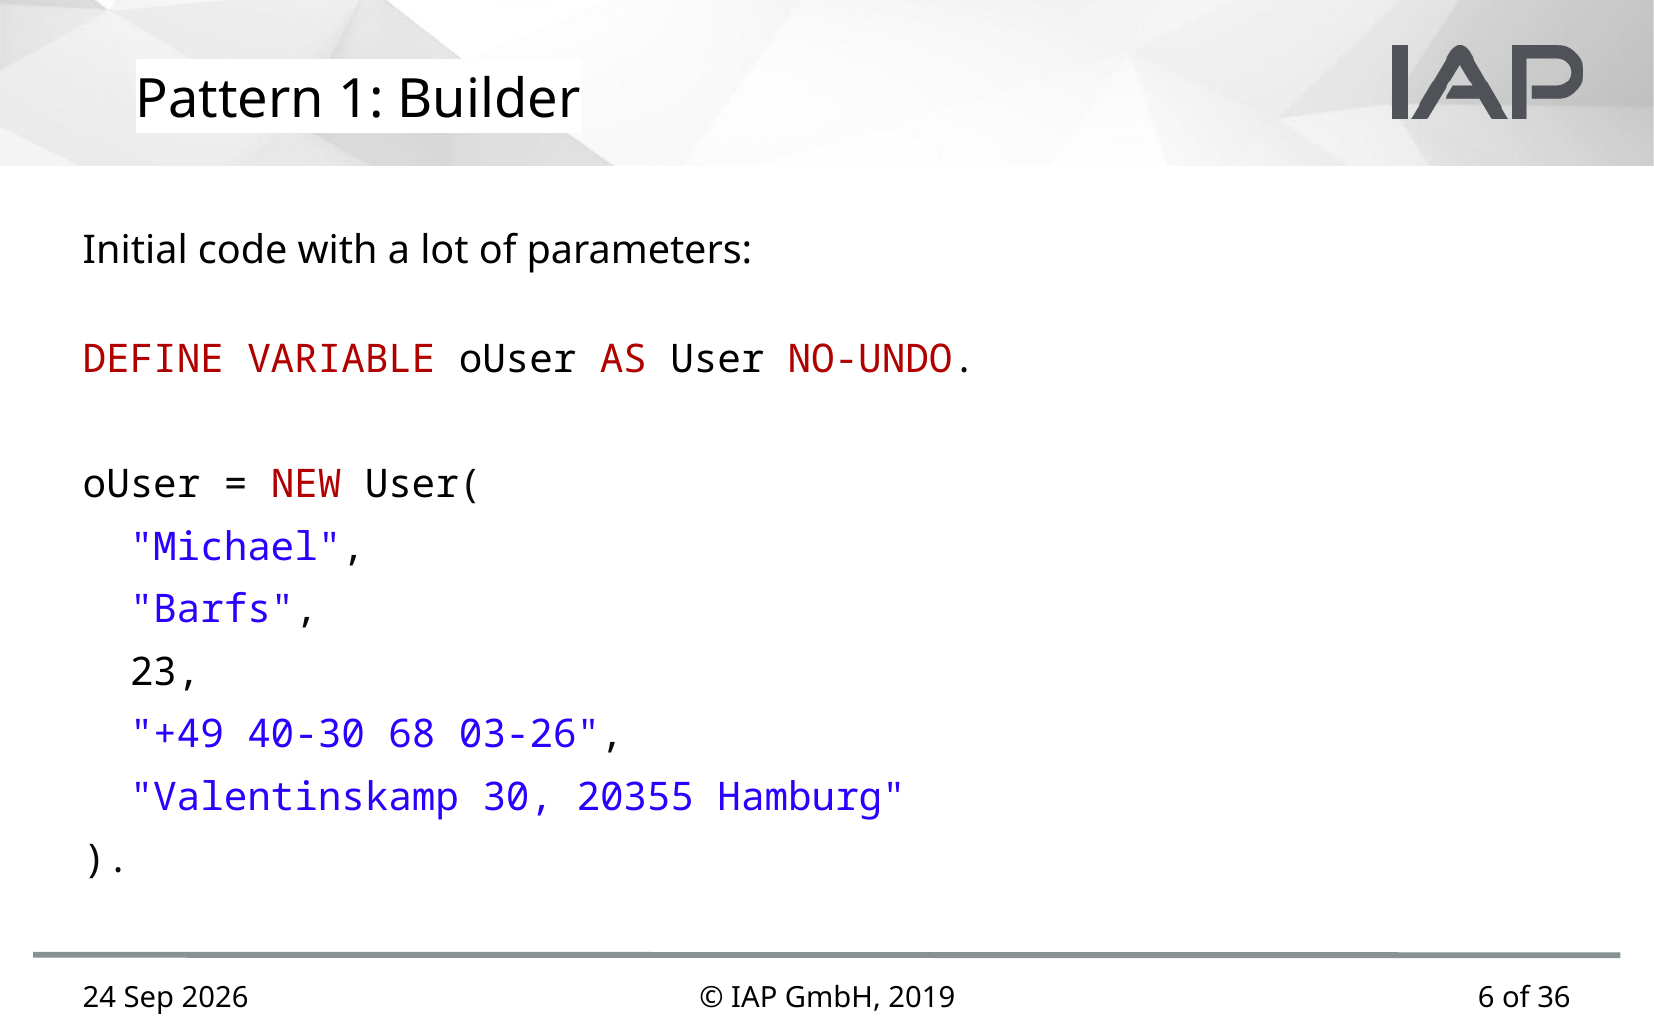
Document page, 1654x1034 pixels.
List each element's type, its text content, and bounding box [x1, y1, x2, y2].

list DEFINE VARIABLE oUser AS User NO-UNDO. oUser = NEW User( "Michael", "Barfs", 23, "+49 40-30 68 03-26", "Valentinskamp 30, 20355 Hamburg" ). [82, 330, 1571, 886]
picture [0, 0, 1654, 166]
title Pattern 1: Builder [135, 41, 1264, 152]
list Initial code with a lot of parameters: [82, 221, 1571, 296]
